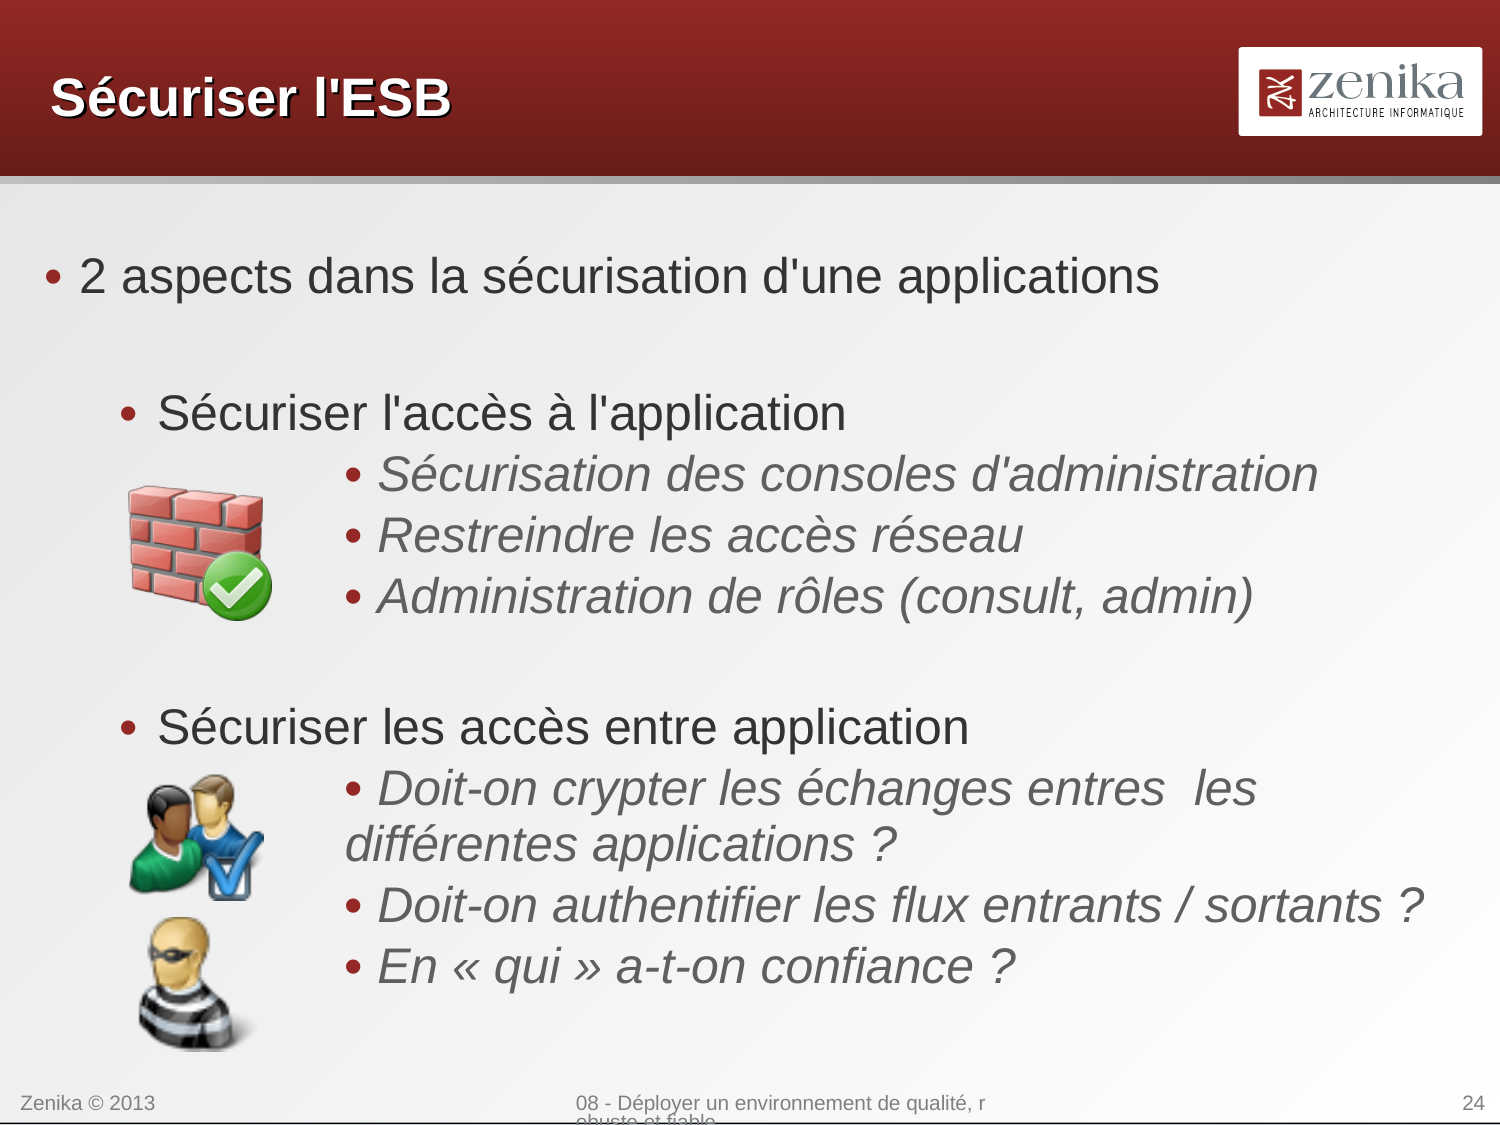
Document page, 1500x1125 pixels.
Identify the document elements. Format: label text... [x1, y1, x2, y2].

picture [132, 917, 266, 1052]
list 2 aspects dans la sécurisation d'une applications Sécuriser l'accès à l'application Sécurisation des consoles d'administration Restreindre les accès réseau Administration de rôles (consult, admin) Sécuriser les accès entre application Doit-on crypter les échanges entres les différentes applications ? Doit-on authentifier les flux entrants / sortants ? En « qui » a-t-on confiance ? [44, 248, 1471, 1058]
picture [1257, 58, 1464, 125]
picture [129, 767, 264, 902]
picture [124, 472, 272, 621]
title Sécuriser l'ESB [50, 15, 1206, 180]
